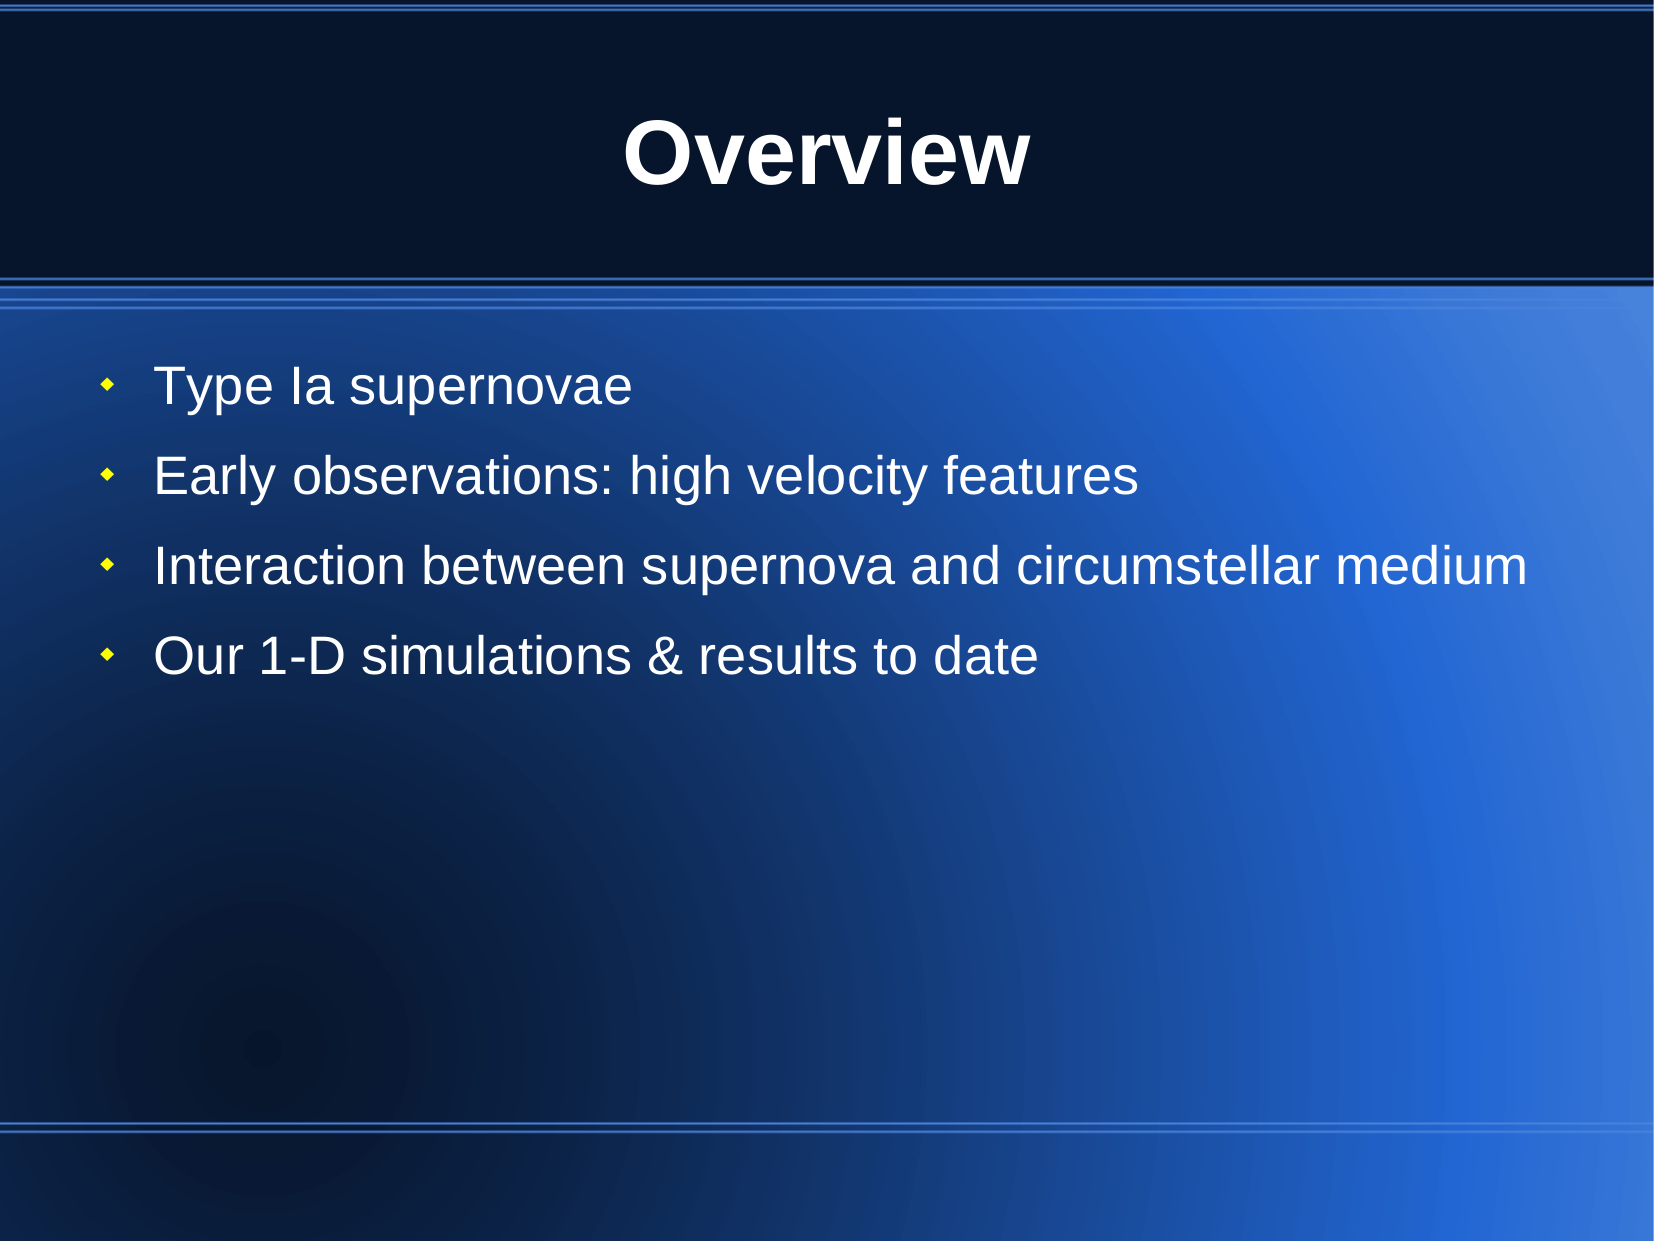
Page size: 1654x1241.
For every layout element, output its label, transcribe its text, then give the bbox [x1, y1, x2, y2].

list Type Ia supernovae Early observations: high velocity features Interaction between supernova and circumstellar medium Our 1-D simulations & results to date [82, 355, 1571, 1075]
picture [0, 0, 1654, 1241]
title Overview [82, 49, 1571, 257]
